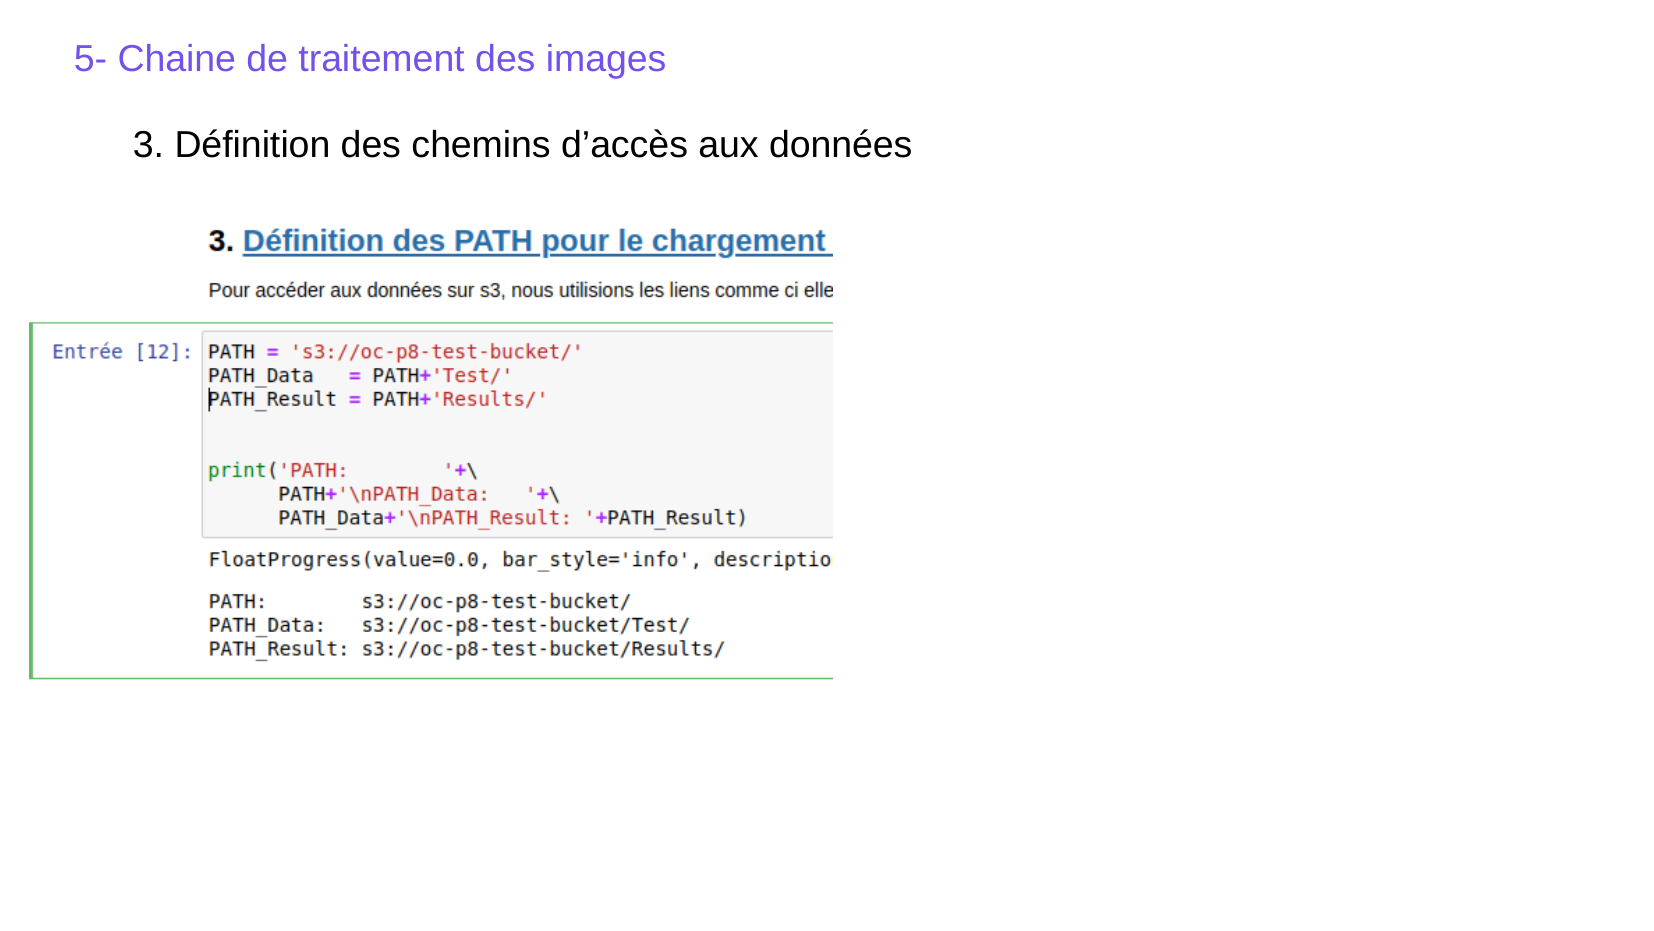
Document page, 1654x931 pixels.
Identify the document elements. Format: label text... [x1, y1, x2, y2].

picture [29, 201, 833, 686]
text_box 5- Chaine de traitement des images [59, 29, 682, 87]
text_box 3. Définition des chemins d’accès aux données [118, 115, 1034, 178]
